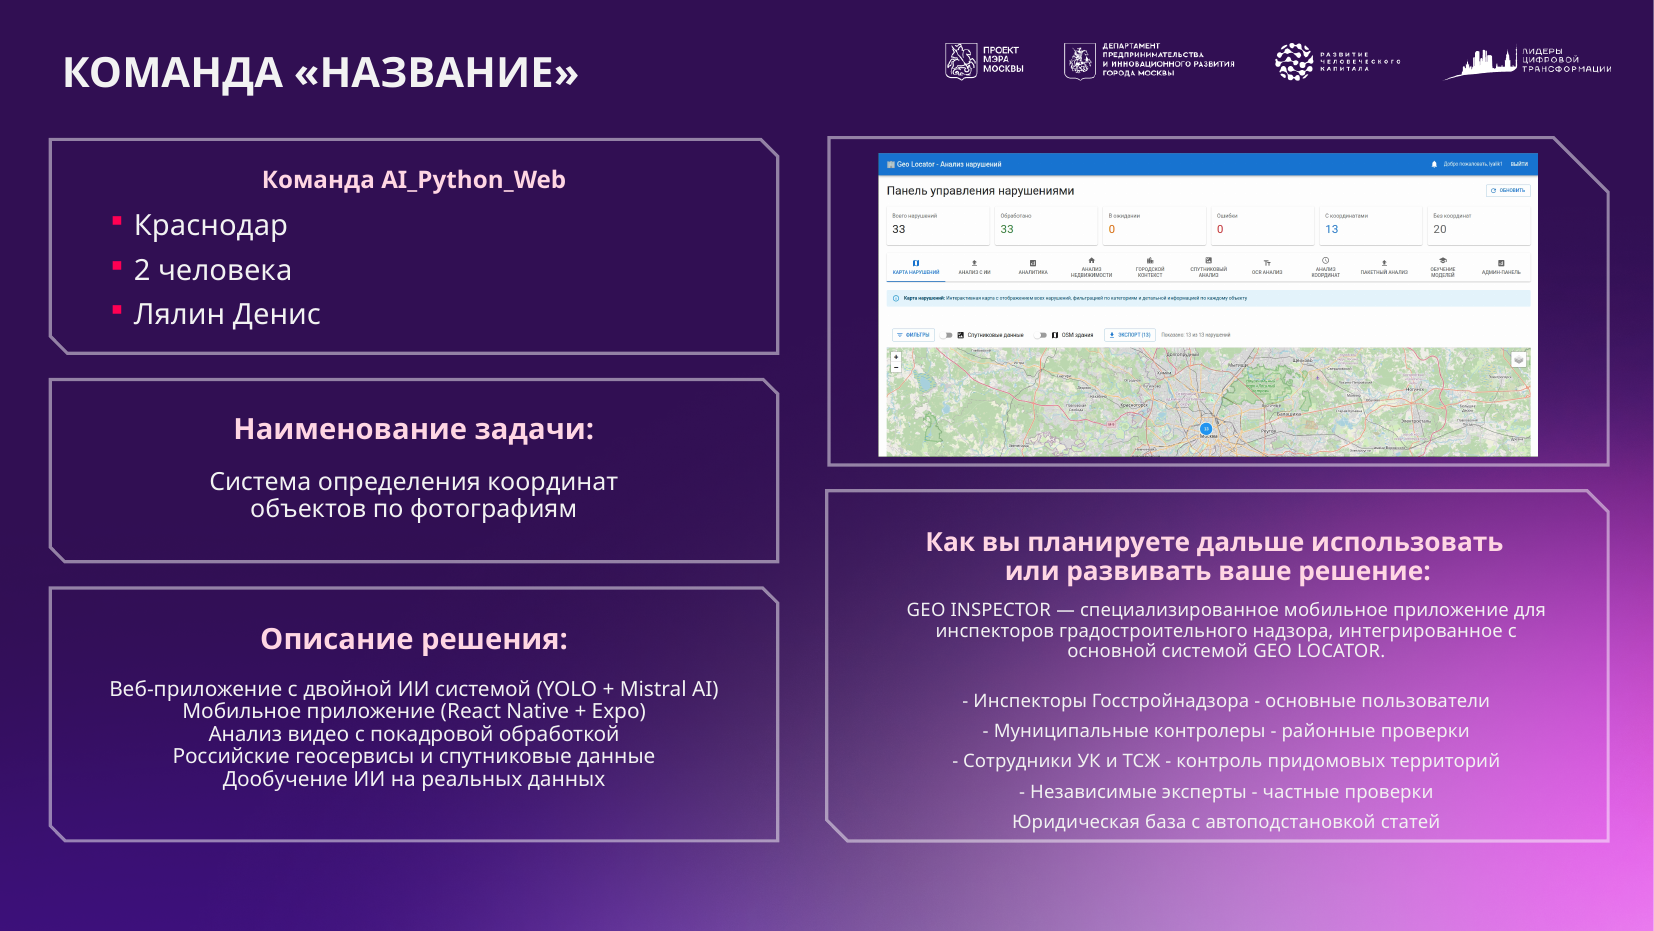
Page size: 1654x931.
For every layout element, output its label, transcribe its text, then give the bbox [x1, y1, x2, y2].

text_box Краснодар 2 человека Лялин Денис [95, 202, 686, 341]
text_box Как вы планируете дальше использовать или развивать ваше решение: [835, 521, 1600, 594]
text_box Веб-приложение с двойной ИИ системой (YOLO + Mistral AI) Мобильное приложение (React Native + Expo) Анализ видео с покадровой обработкой Российские геосервисы и спутниковые данные Дообучение ИИ на реальных данных [78, 671, 750, 818]
text_box [50, 588, 778, 841]
text_box [826, 490, 1609, 841]
text_box GEO INSPECTOR — специализированное мобильное приложение для инспекторов градостроительного надзора, интегрированное с основной системой GEO LOCATOR. - Инспекторы Госстройнадзора - основные пользователи - Муниципальные контролеры - районные проверки - Сотрудники УК и ТСЖ - контроль придомовых территорий - Независимые эксперты - частные проверки Юридическая база с автоподстановкой статей [878, 594, 1576, 841]
text_box Описание решения: [211, 616, 617, 665]
text_box [50, 379, 778, 562]
text_box Наименование задачи: [211, 406, 617, 455]
text_box [829, 137, 1609, 465]
text_box Система определения координат объектов по фотографиям [162, 461, 667, 532]
text_box [50, 139, 778, 354]
text_box Команда AI_Python_Web [211, 159, 617, 208]
picture [0, 0, 1654, 931]
